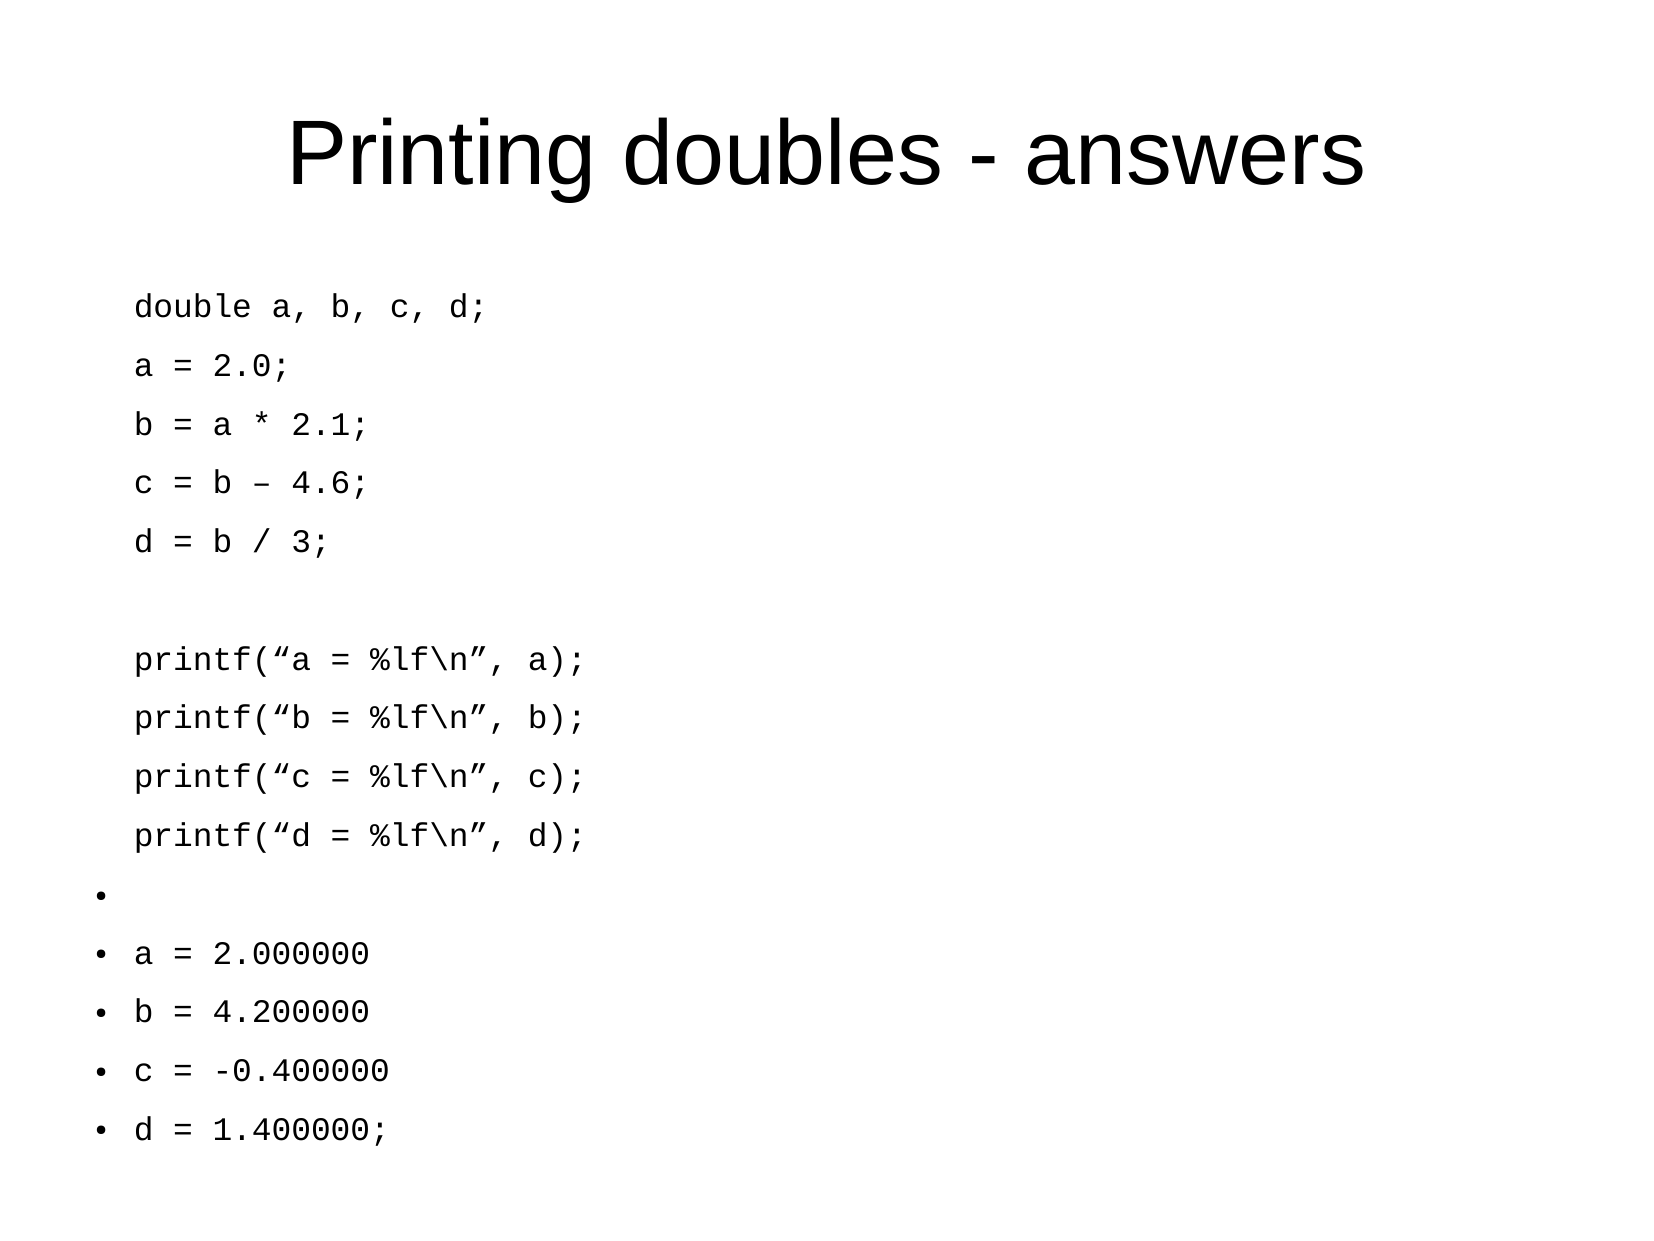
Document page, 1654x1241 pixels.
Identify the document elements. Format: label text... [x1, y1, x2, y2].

list double a, b, c, d; a = 2.0; b = a * 2.1; c = b – 4.6; d = b / 3; printf(“a = %lf\n”, a); printf(“b = %lf\n”, b); printf(“c = %lf\n”, c); printf(“d = %lf\n”, d); a = 2.000000 b = 4.200000 c = -0.400000 d = 1.400000; [82, 290, 1538, 1158]
title Printing doubles - answers [82, 49, 1571, 257]
